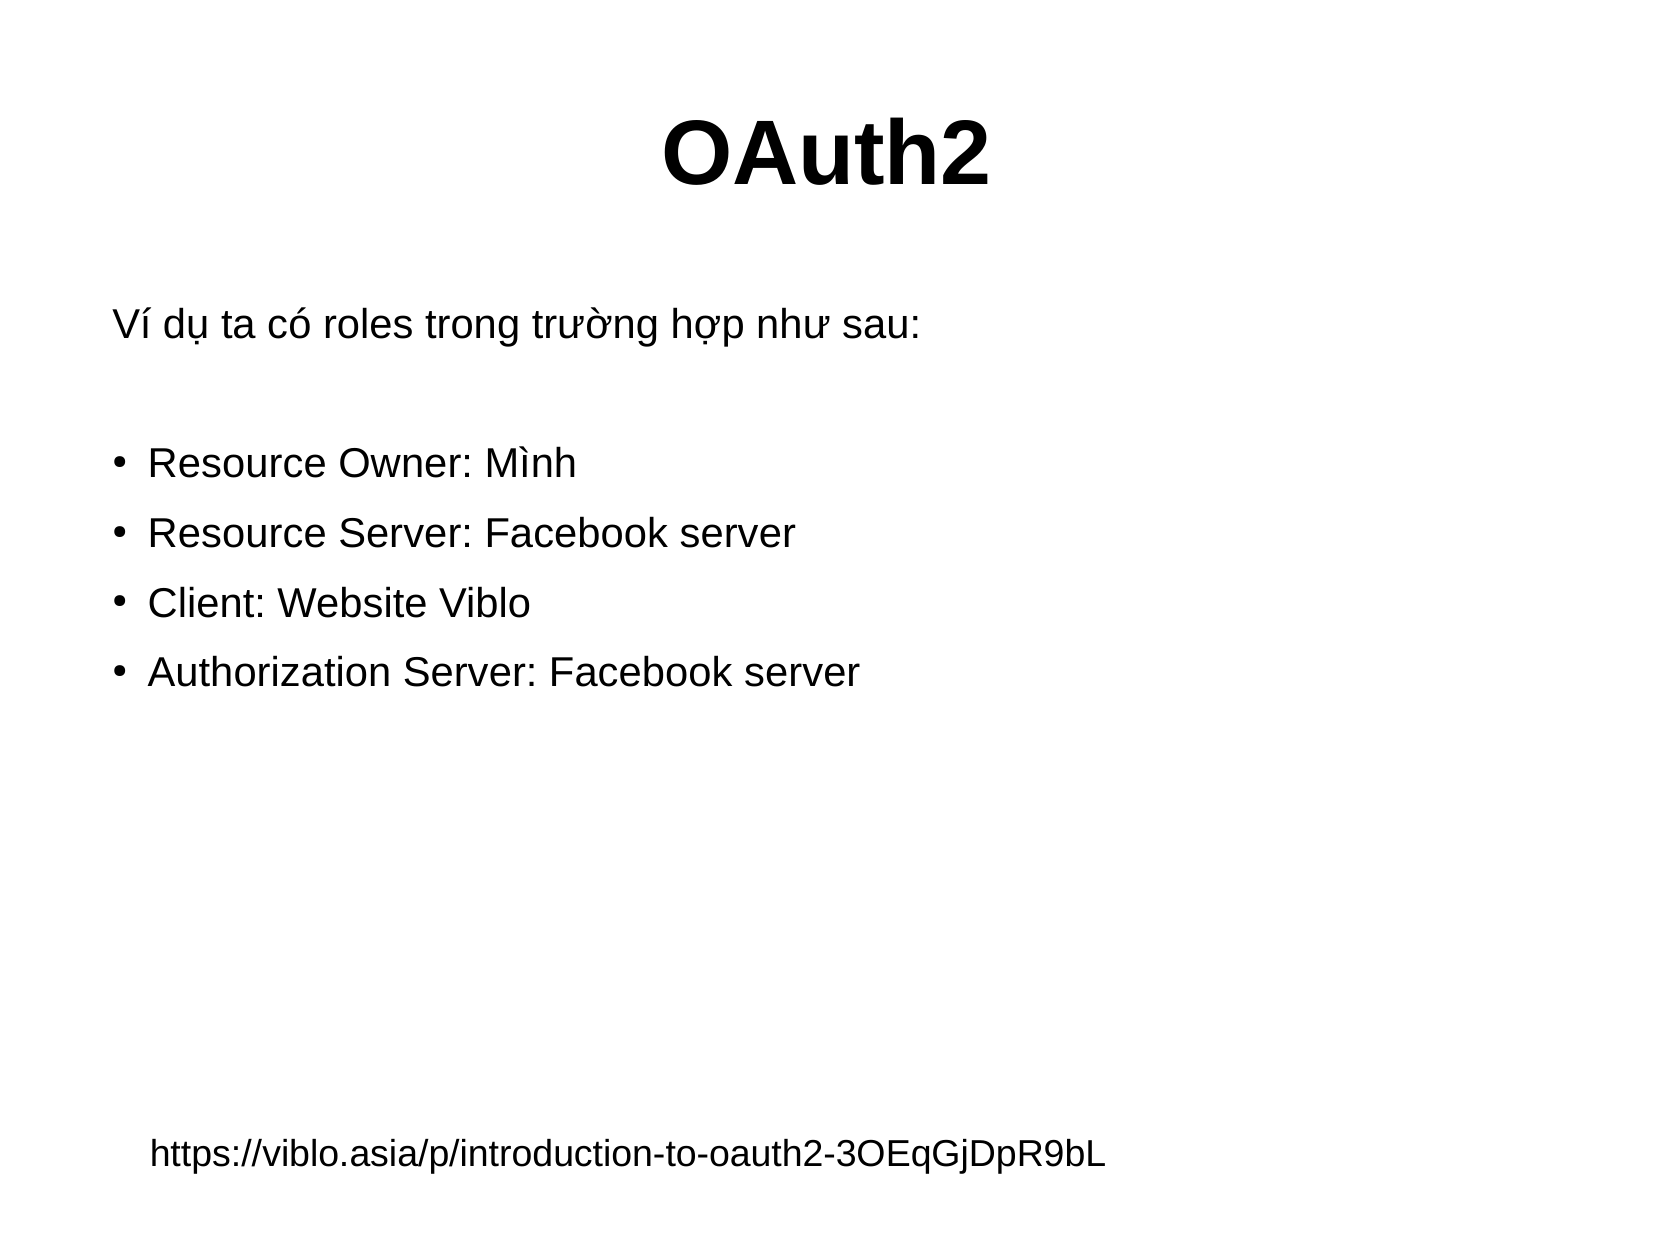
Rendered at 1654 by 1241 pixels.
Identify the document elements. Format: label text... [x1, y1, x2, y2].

text_box Ví dụ ta có roles trong trường hợp như sau: Resource Owner: Mình Resource Server: Facebook server Client: Website Viblo Authorization Server: Facebook server [97, 270, 1576, 991]
text_box https://viblo.asia/p/introduction-to-oauth2-3OEqGjDpR9bL [135, 1125, 1122, 1182]
title OAuth2 [82, 49, 1571, 257]
